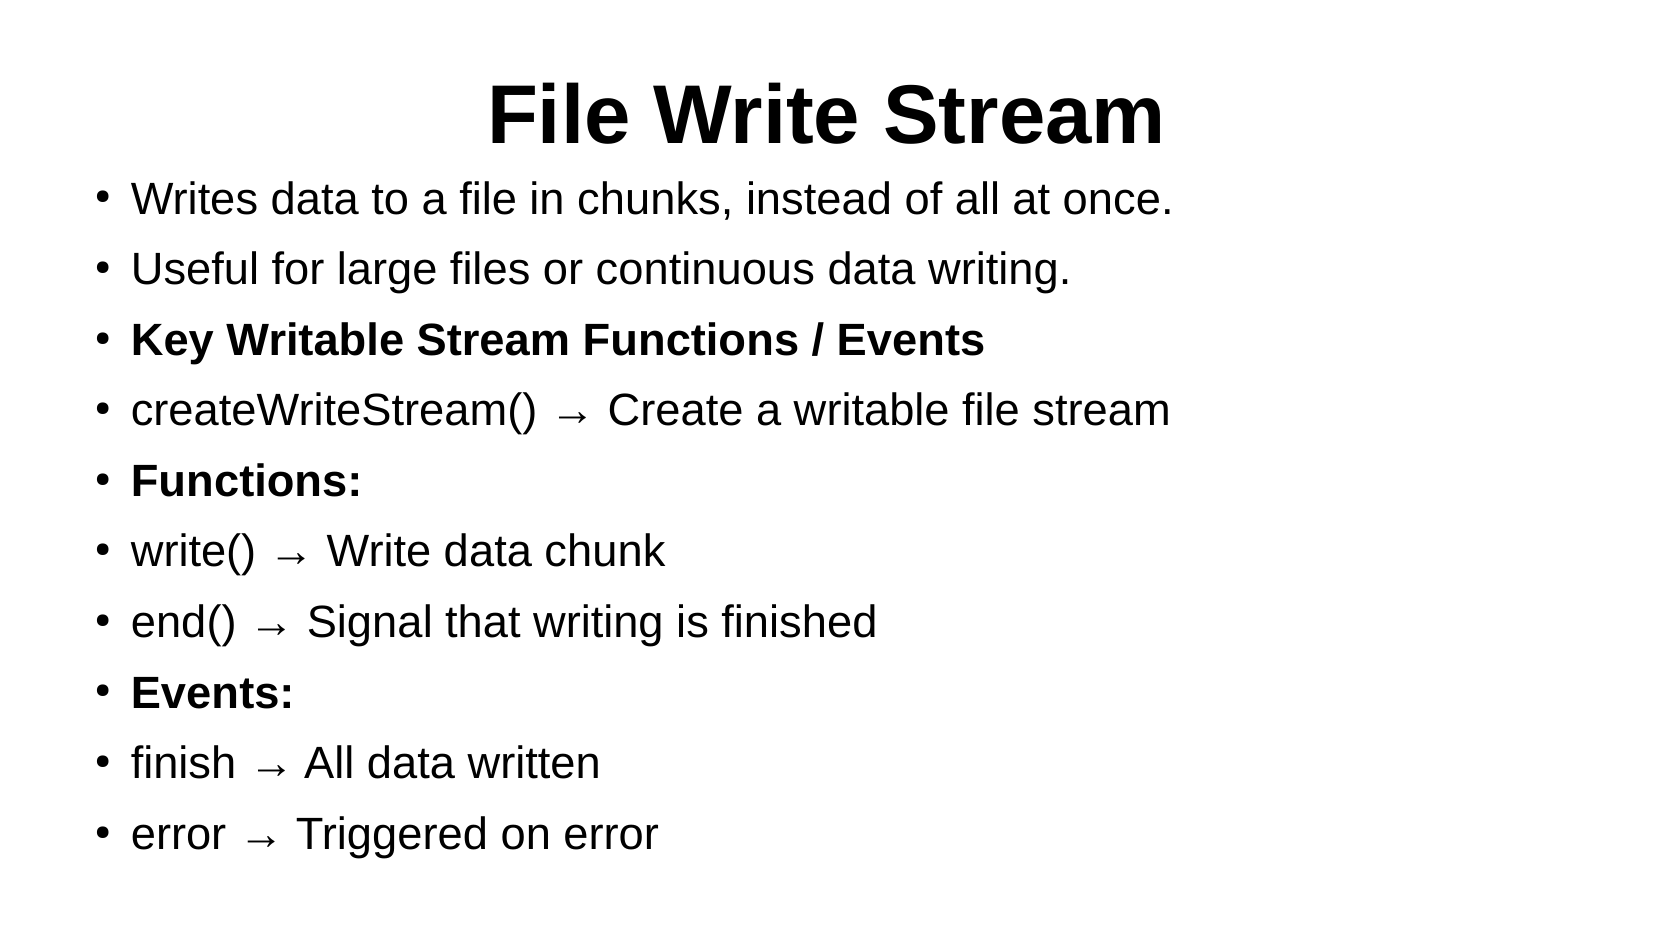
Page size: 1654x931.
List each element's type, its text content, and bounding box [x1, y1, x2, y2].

list Writes data to a file in chunks, instead of all at once. Useful for large files or continuous data writing. Key Writable Stream Functions / Events createWriteStream() → Create a writable file stream Functions: write() → Write data chunk end() → Signal that writing is finished Events: finish → All data written error → Triggered on error [82, 173, 1613, 863]
title File Write Stream [82, 37, 1571, 173]
